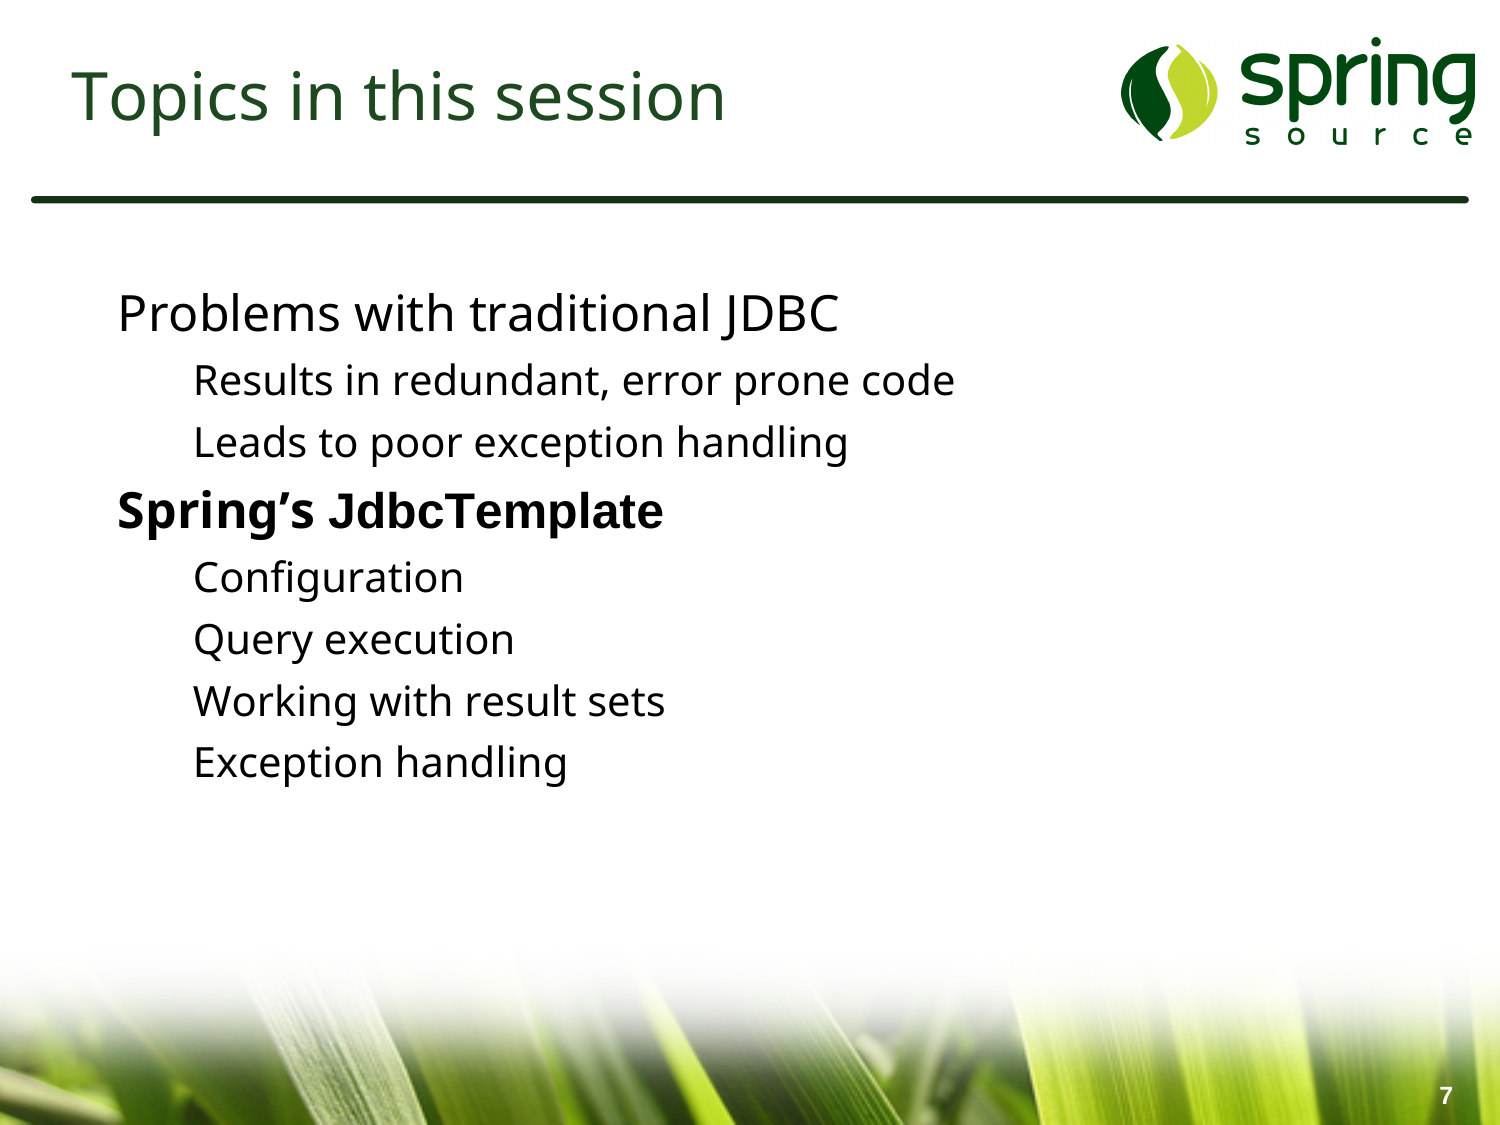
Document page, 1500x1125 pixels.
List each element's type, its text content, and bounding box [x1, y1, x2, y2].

title Topics in this session [56, 13, 1089, 176]
list Problems with traditional JDBC Results in redundant, error prone code Leads to poor exception handling Spring’s JdbcTemplate Configuration Query execution Working with result sets Exception handling [103, 275, 1394, 938]
picture [0, 944, 1500, 1125]
picture [1121, 37, 1475, 145]
